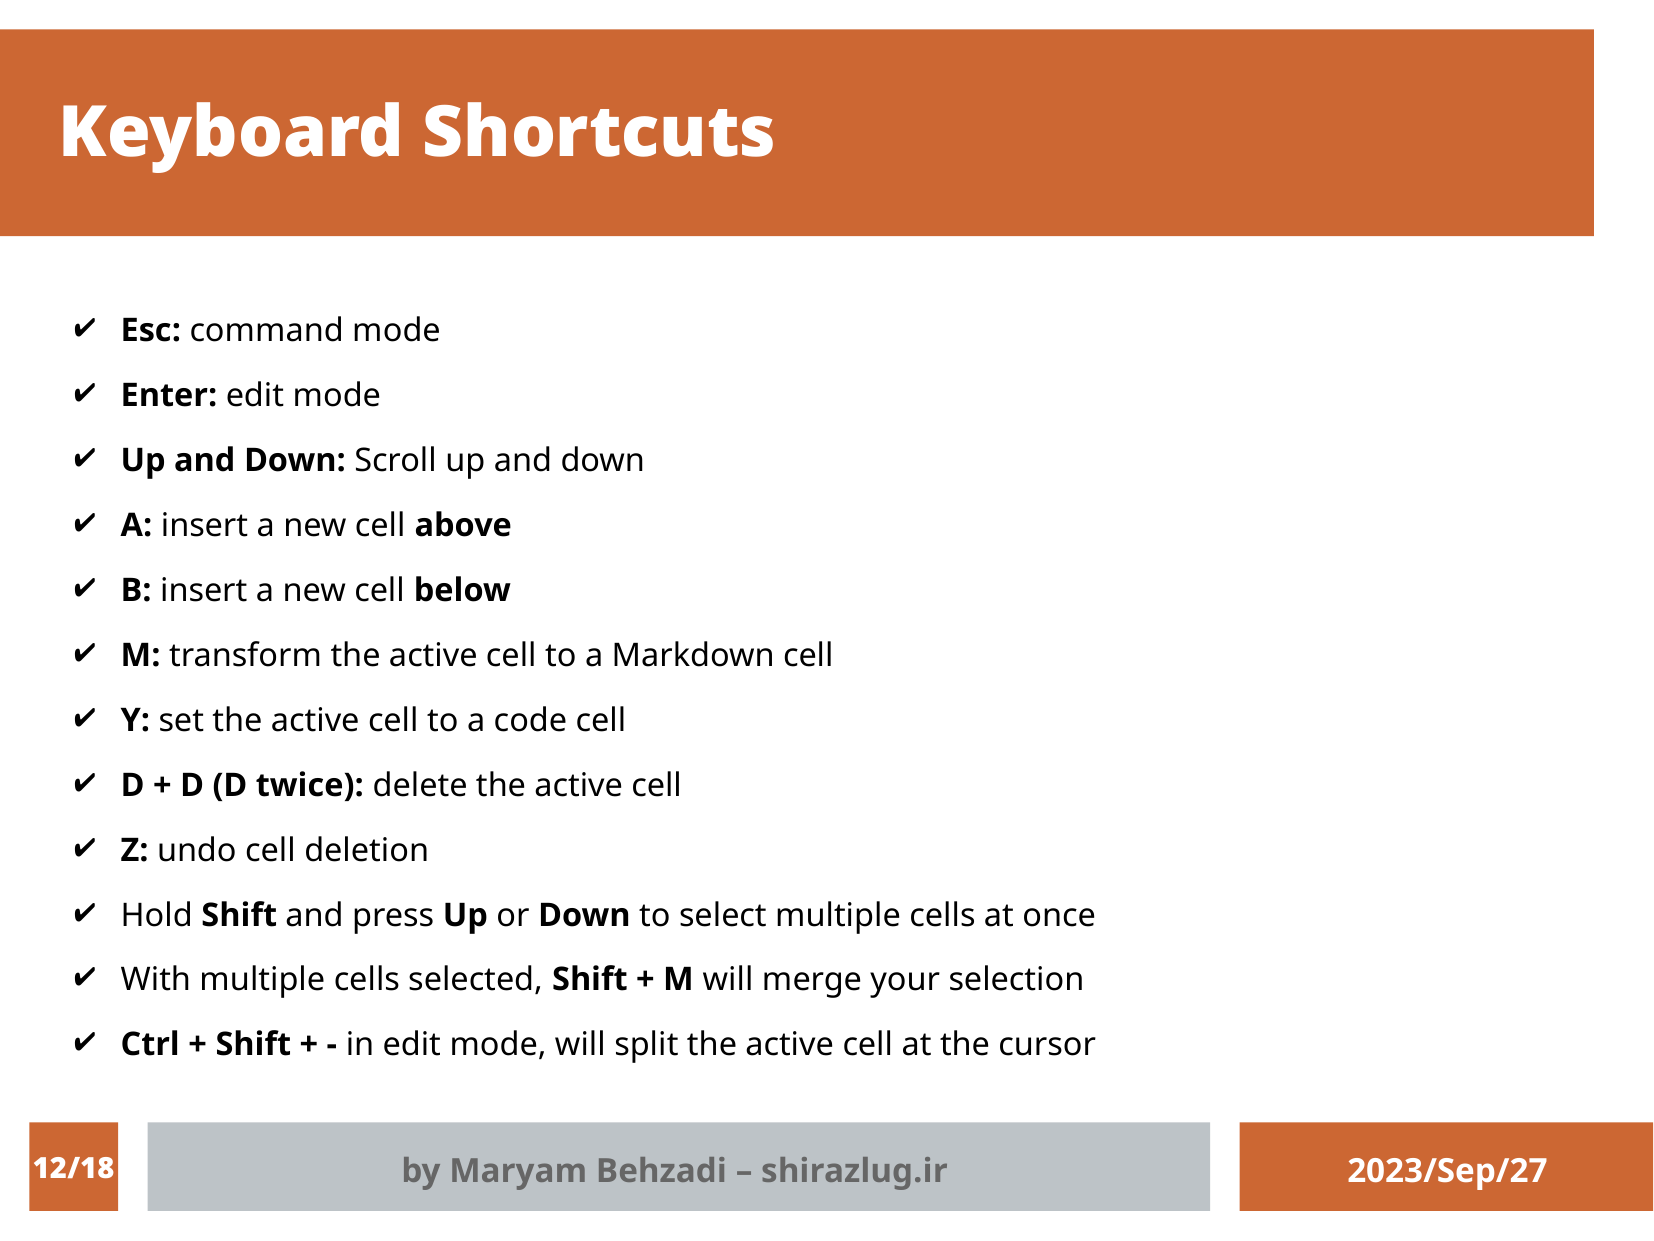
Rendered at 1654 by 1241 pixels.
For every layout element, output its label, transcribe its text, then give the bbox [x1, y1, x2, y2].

list Esc: command mode Enter: edit mode Up and Down: Scroll up and down A: insert a new cell above B: insert a new cell below M: transform the active cell to a Markdown cell Y: set the active cell to a code cell D + D (D twice): delete the active cell Z: undo cell deletion Hold Shift and press Up or Down to select multiple cells at once With multiple cells selected, Shift + M will merge your selection Ctrl + Shift + - in edit mode, will split the active cell at the cursor [58, 307, 1565, 1076]
title Keyboard Shortcuts [58, 90, 1594, 178]
